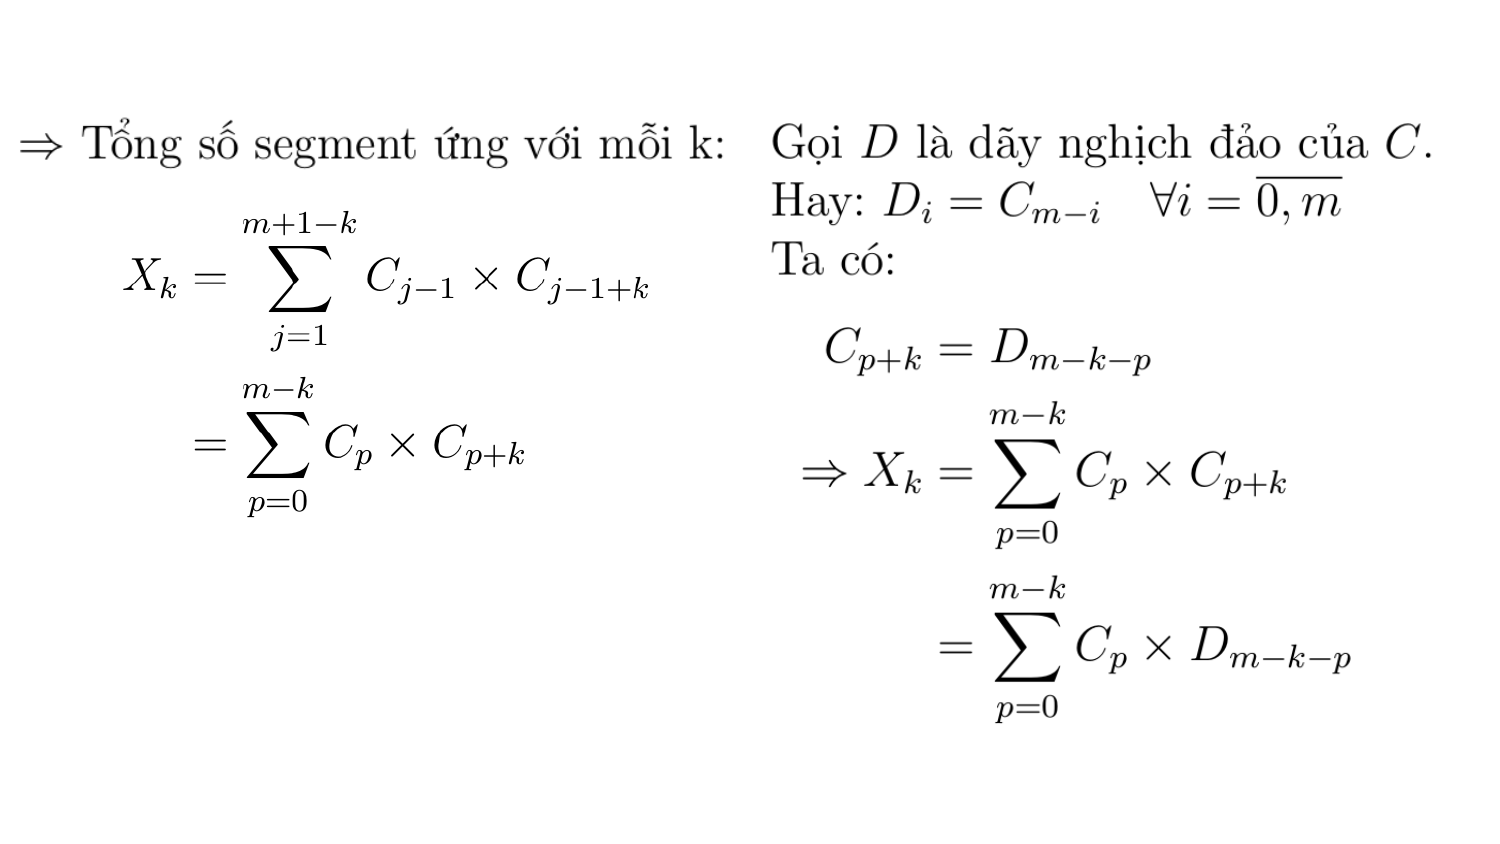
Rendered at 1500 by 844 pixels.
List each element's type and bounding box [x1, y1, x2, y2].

picture [0, 78, 1457, 756]
